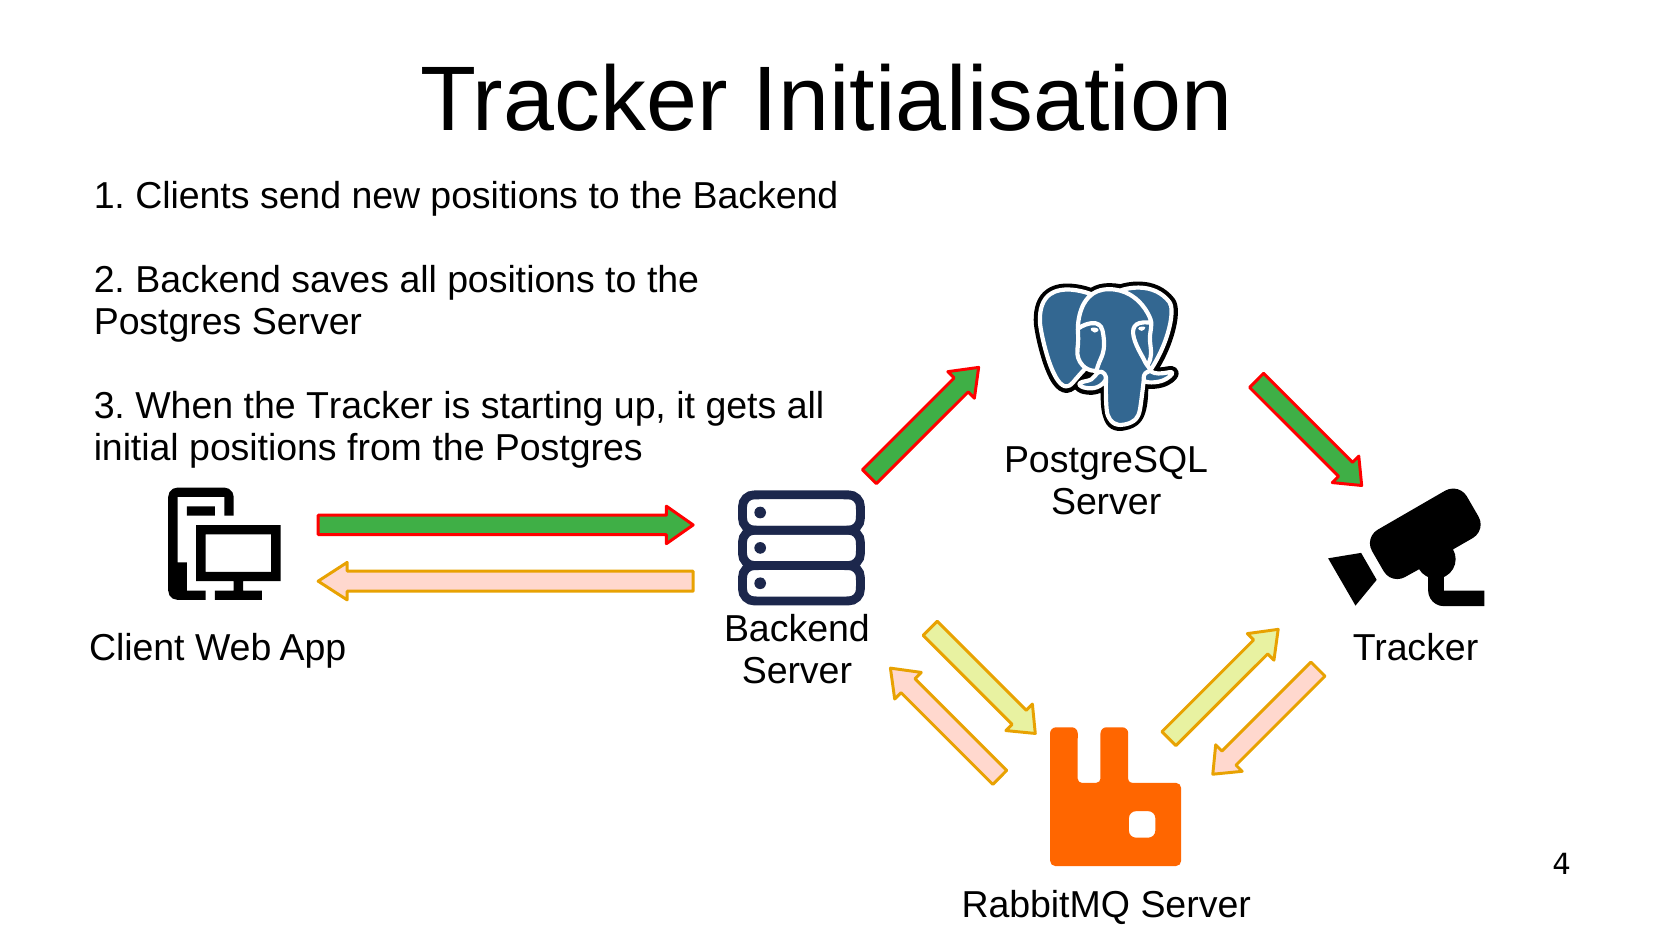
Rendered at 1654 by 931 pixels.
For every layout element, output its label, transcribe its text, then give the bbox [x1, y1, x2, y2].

text_box Backend Server [675, 600, 919, 699]
title Tracker Initialisation [395, 0, 1259, 202]
text_box [1212, 662, 1326, 775]
text_box 1. Clients send new positions to the Backend 2. Backend saves all positions to the Postgres Server 3. When the Tracker is starting up, it gets all initial positions from the Postgres [93, 174, 844, 469]
picture [149, 469, 300, 618]
text_box Client Web App [74, 618, 375, 694]
text_box [890, 668, 1007, 785]
text_box [318, 506, 694, 544]
picture [1312, 449, 1501, 638]
text_box [318, 562, 694, 600]
text_box PostgreSQL Server [937, 431, 1276, 531]
text_box [923, 621, 1036, 734]
picture [1031, 281, 1182, 431]
picture [1050, 727, 1182, 867]
text_box [862, 367, 979, 484]
text_box RabbitMQ Server [937, 876, 1276, 931]
text_box [1161, 629, 1279, 746]
picture [730, 477, 873, 600]
text_box [1249, 373, 1362, 486]
text_box Tracker [1293, 618, 1538, 694]
